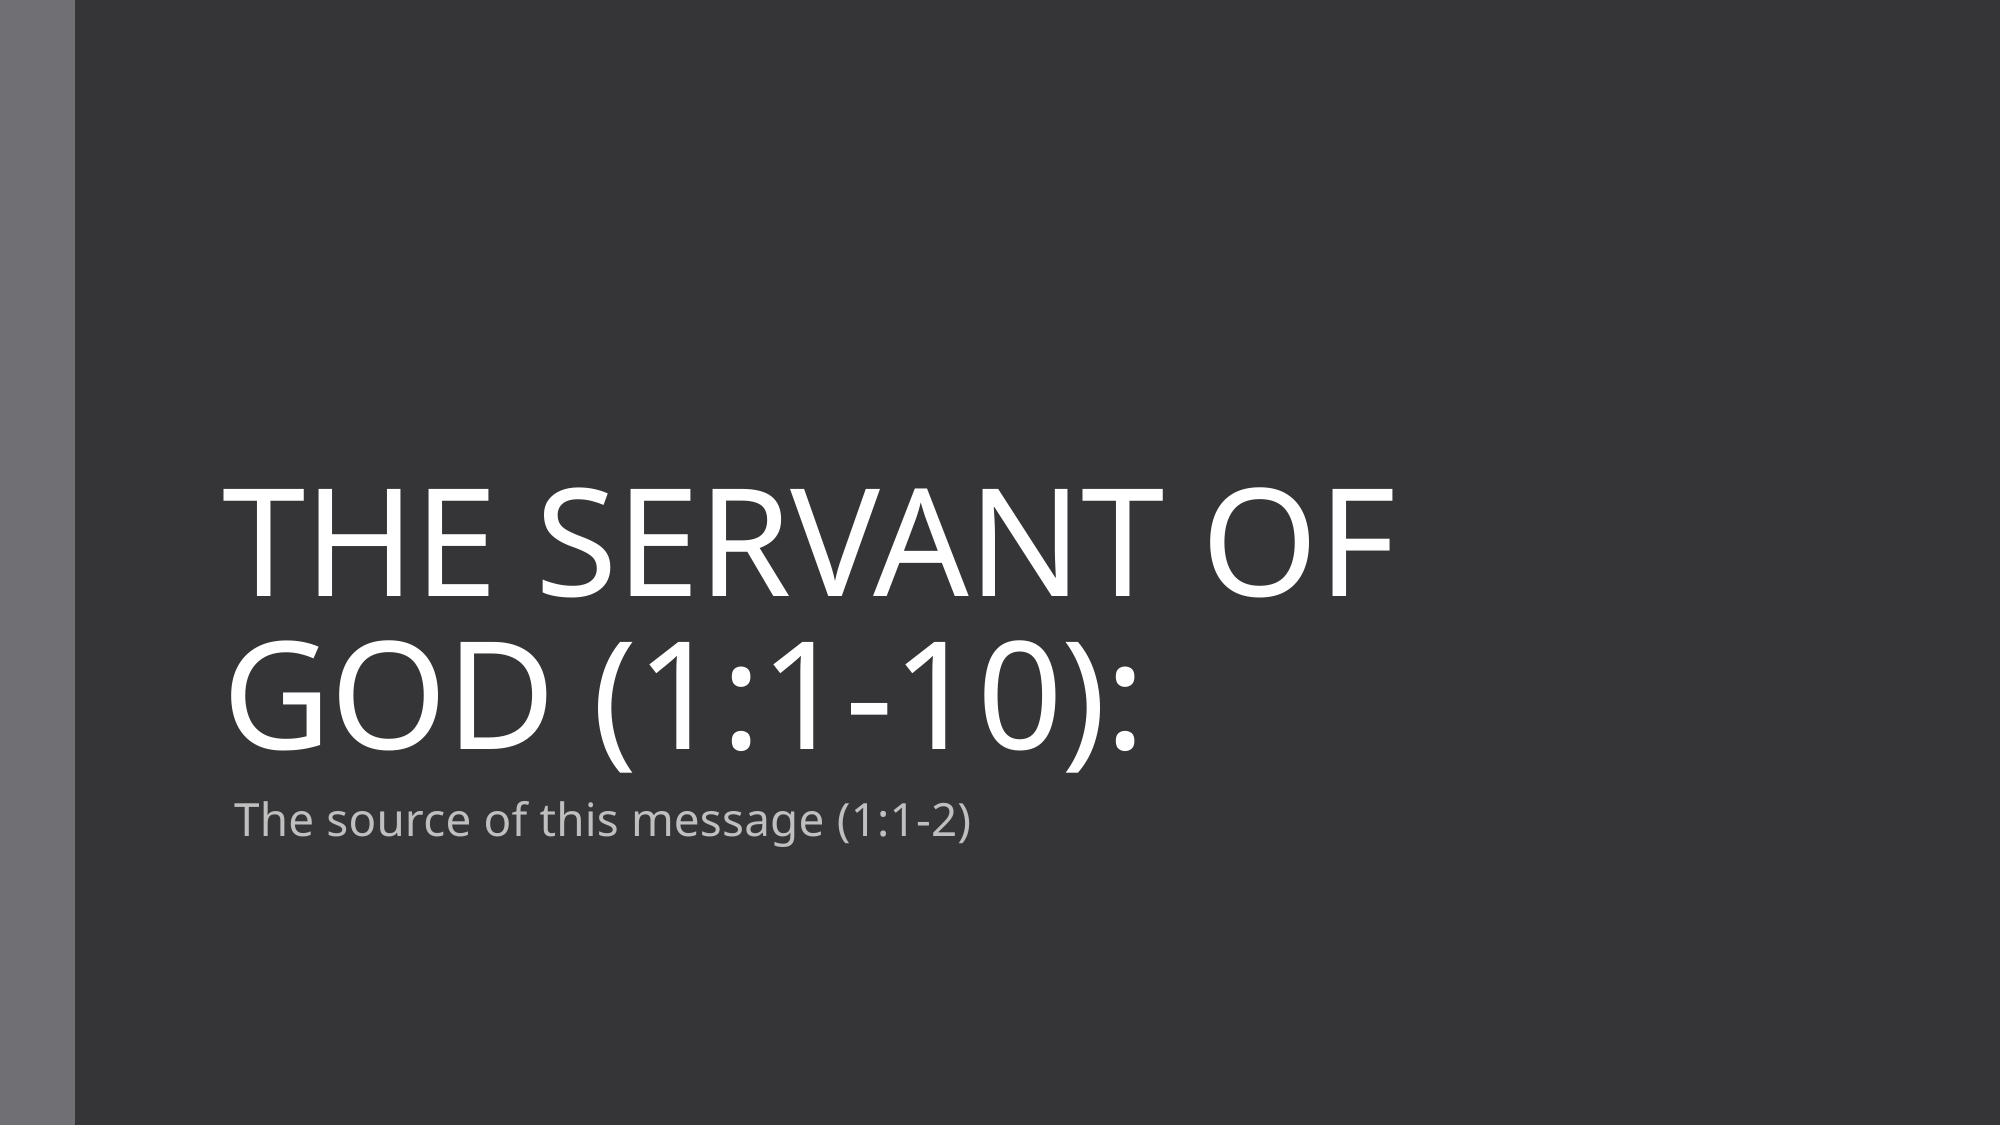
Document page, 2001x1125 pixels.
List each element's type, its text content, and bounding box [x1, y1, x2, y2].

subtitle The source of this message (1:1-2) [206, 787, 1752, 1066]
title THE SERVANT OF GOD (1:1-10): [206, 124, 1752, 787]
